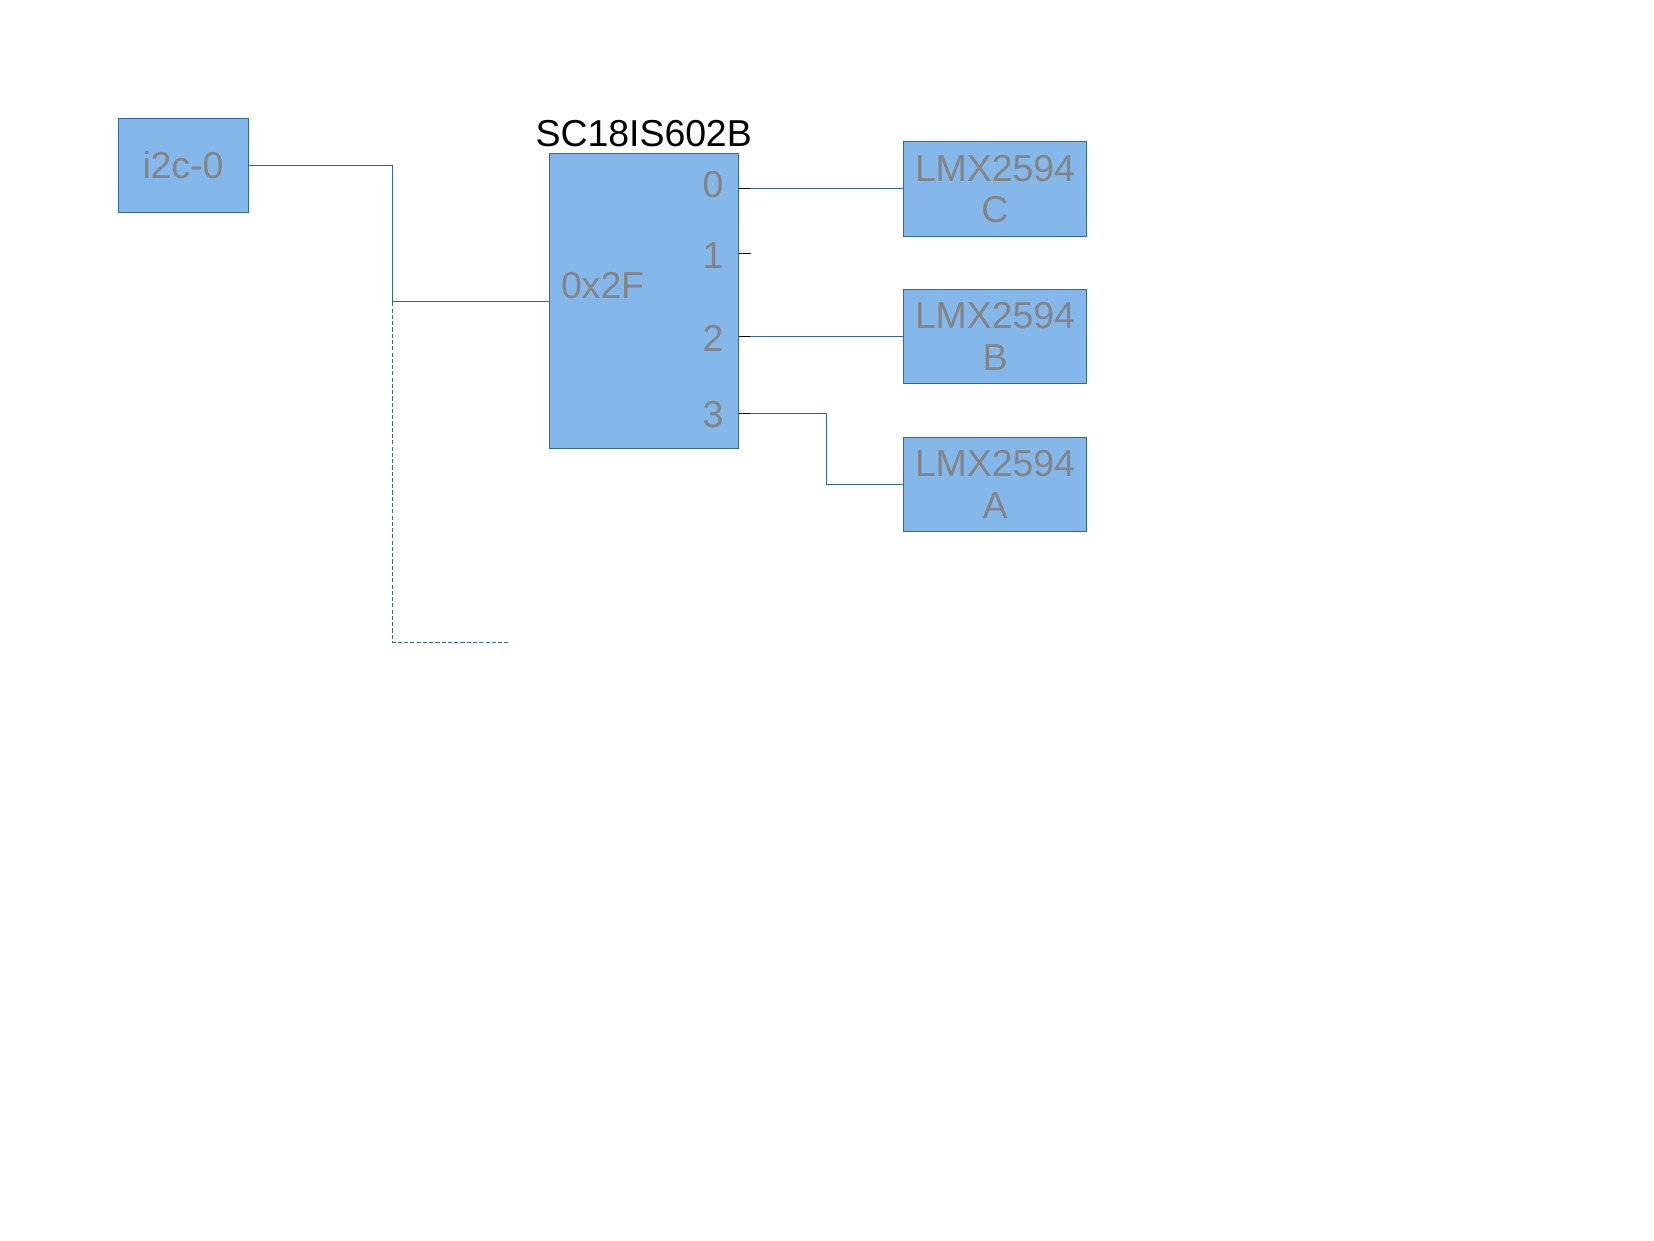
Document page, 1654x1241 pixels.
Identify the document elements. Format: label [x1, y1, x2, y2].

text_box [903, 141, 1087, 237]
text_box [549, 153, 739, 449]
text_box [118, 118, 249, 213]
text_box [903, 437, 1087, 532]
text_box [903, 289, 1087, 384]
